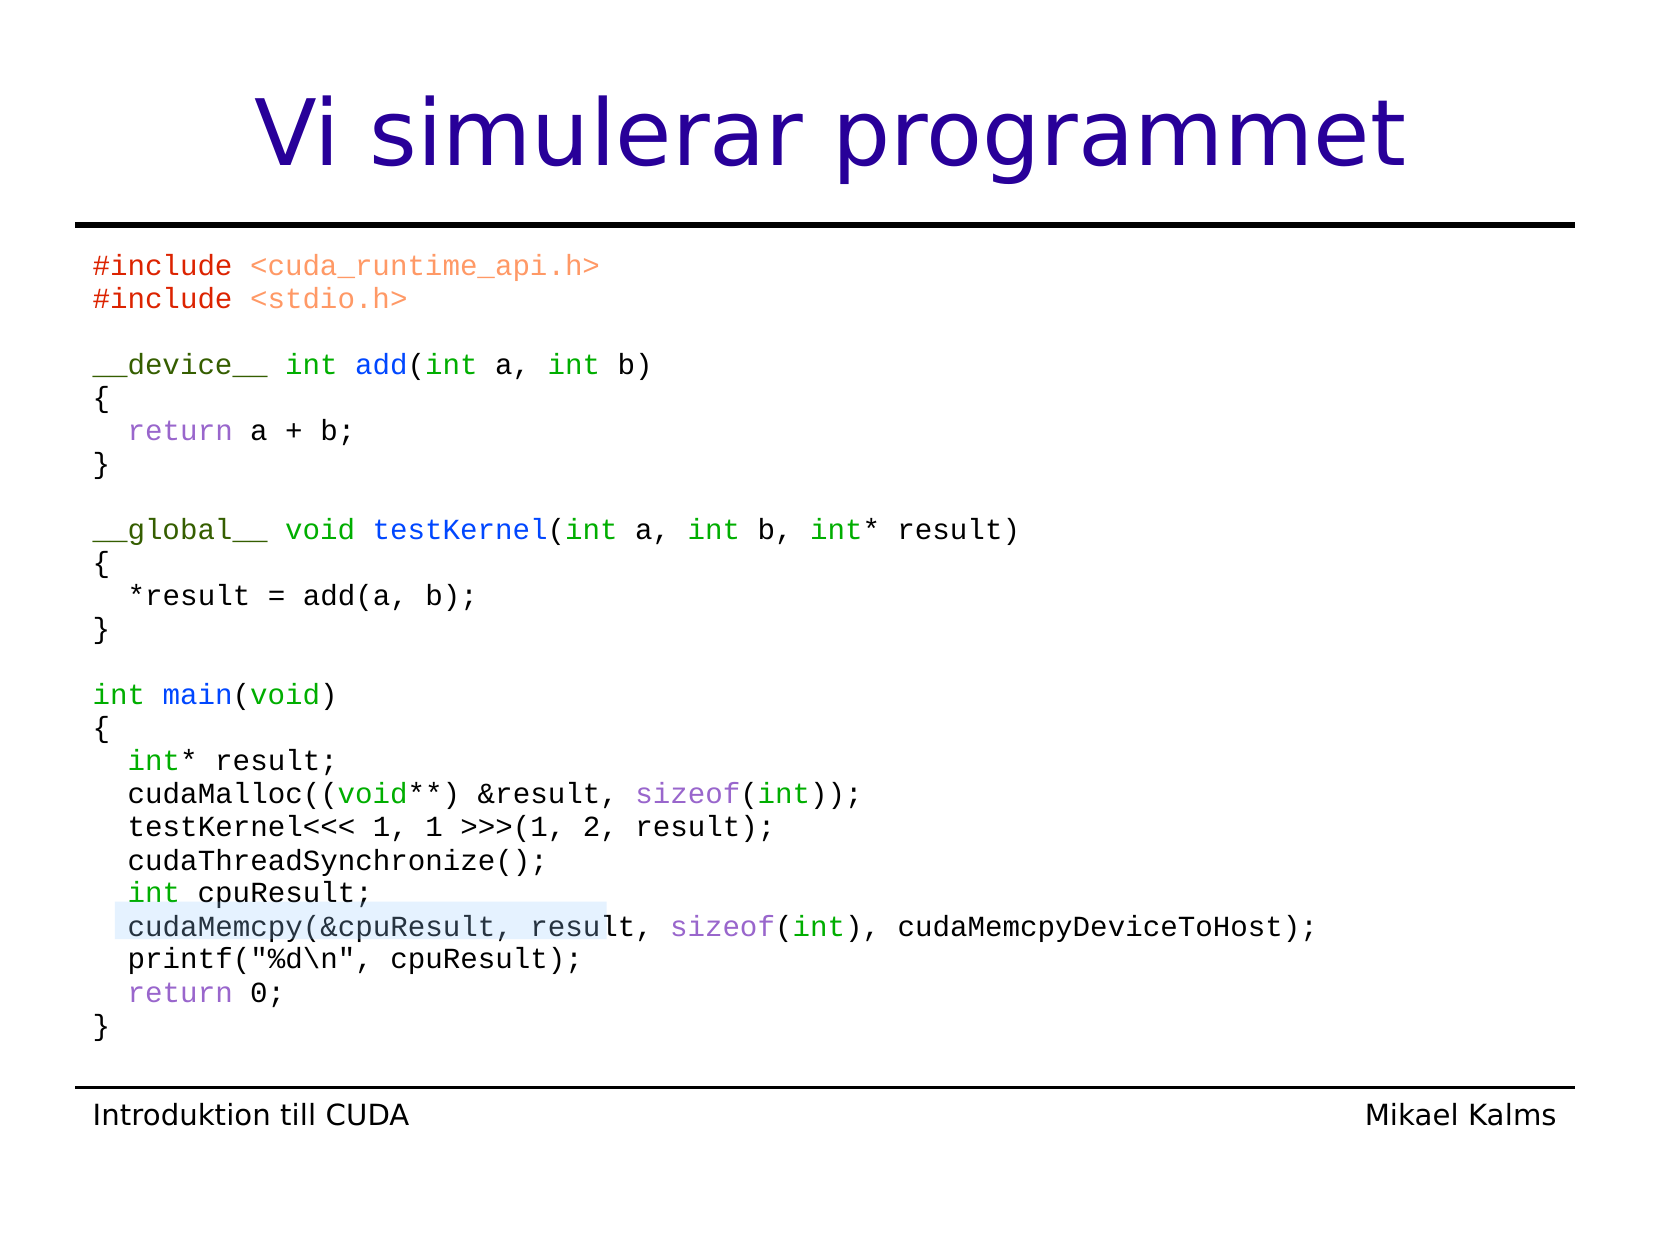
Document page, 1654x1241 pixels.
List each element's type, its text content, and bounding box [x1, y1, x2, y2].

text_box #include <cuda_runtime_api.h> #include <stdio.h> __device__ int add(int a, int b) { return a + b; } __global__ void testKernel(int a, int b, int* result) { *result = add(a, b); } int main(void) { int* result; cudaMalloc((void**) &result, sizeof(int)); testKernel<<< 1, 1 >>>(1, 2, result); cudaThreadSynchronize(); int cpuResult; cudaMemcpy(&cpuResult, result, sizeof(int), cudaMemcpyDeviceToHost); printf("%d\n", cpuResult); return 0; } [75, 241, 1336, 1012]
title Vi simulerar programmet [86, 37, 1576, 230]
text_box [114, 901, 607, 940]
text_box Introduktion till CUDA [75, 1087, 428, 1143]
text_box Mikael Kalms [1347, 1087, 1576, 1143]
